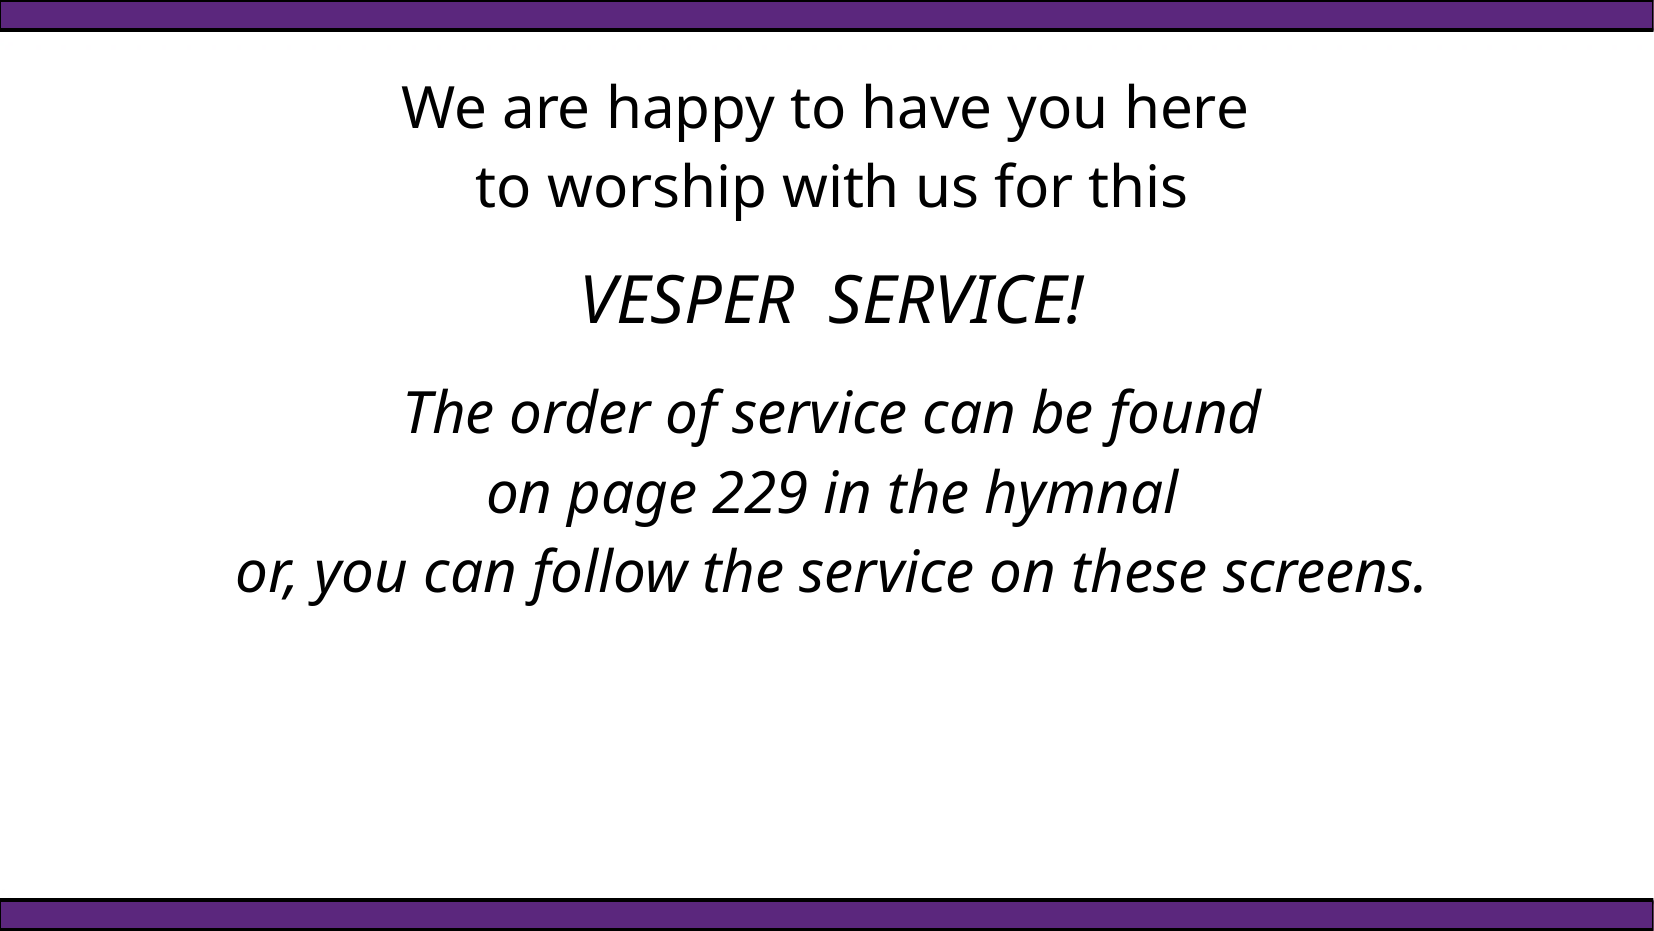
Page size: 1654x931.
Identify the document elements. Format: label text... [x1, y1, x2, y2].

picture [0, 31, 1654, 900]
text_box [0, 0, 1654, 31]
text_box We are happy to have you here to worship with us for this VESPER SERVICE! The order of service can be found on page 229 in the hymnal or, you can follow the service on these screens. [90, 30, 1576, 681]
text_box [0, 900, 1654, 931]
